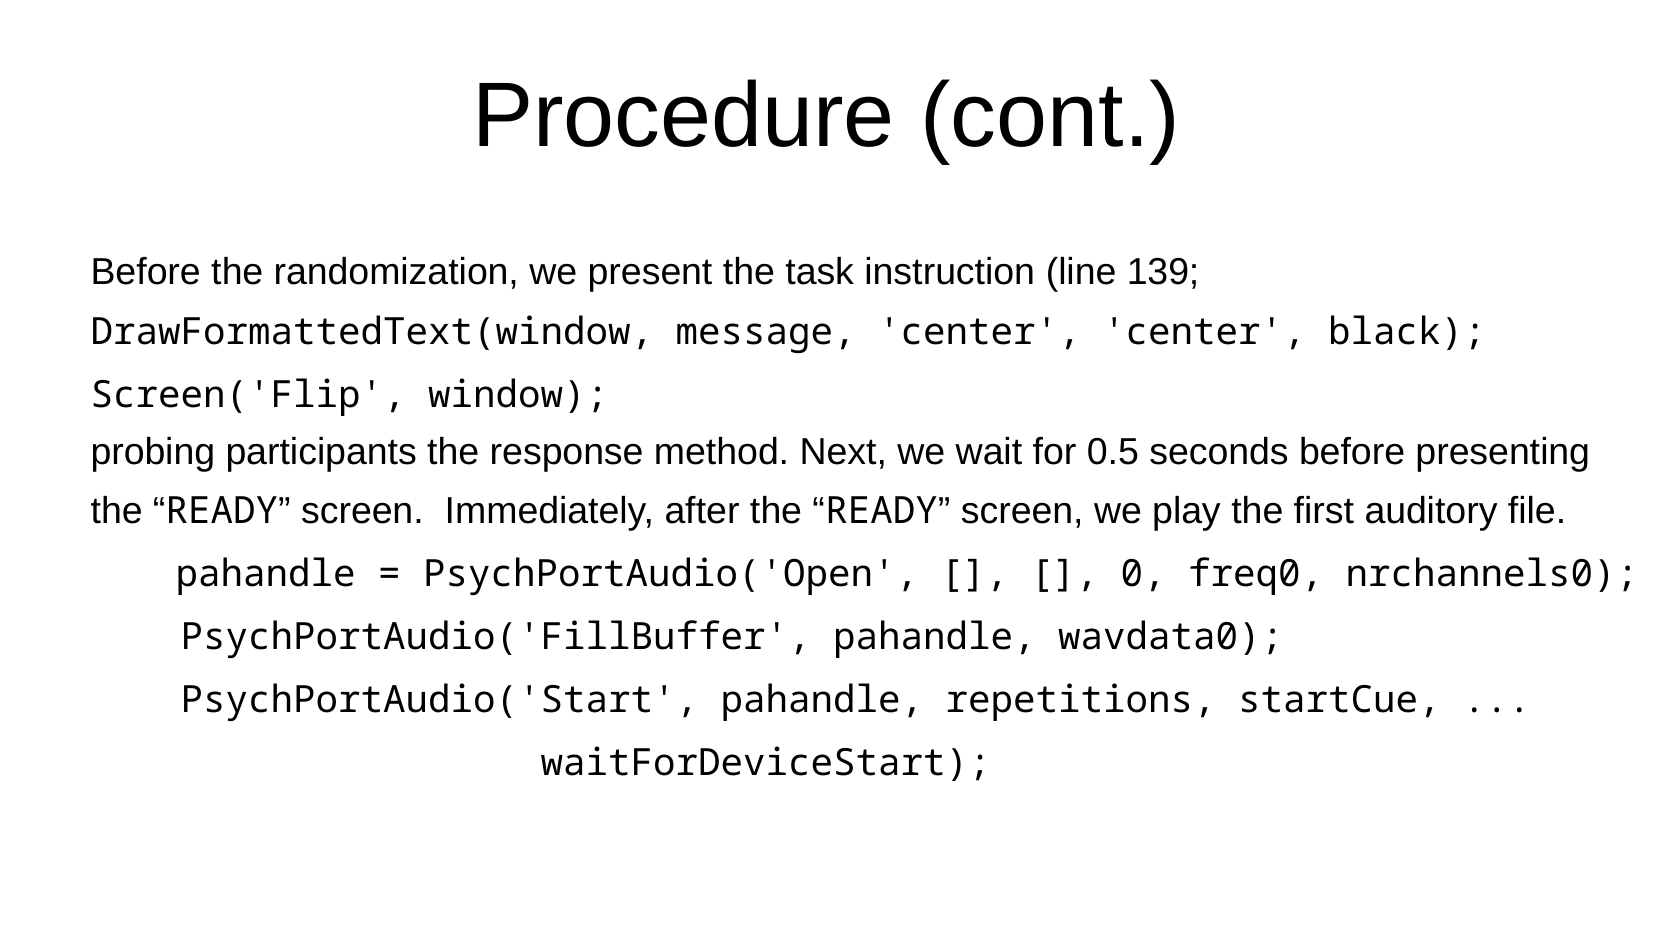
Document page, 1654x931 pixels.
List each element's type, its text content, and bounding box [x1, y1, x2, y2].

text_box Before the randomization, we present the task instruction ​(line 139; DrawFormattedText(window, message, 'center', 'center', black); Screen('Flip', window); probing participants the response method. Next, we wait for 0.5 seconds before presenting the “READY” screen. Immediately, after the “READY” screen, we play the first auditory file. pahandle = PsychPortAudio('Open', [], [], 0, freq0, nrchannels0); PsychPortAudio('FillBuffer', pahandle, wavdata0); PsychPortAudio('Start', pahandle, repetitions, startCue, ... waitForDeviceStart); [75, 243, 1653, 709]
title Procedure (cont.) [82, 37, 1571, 193]
